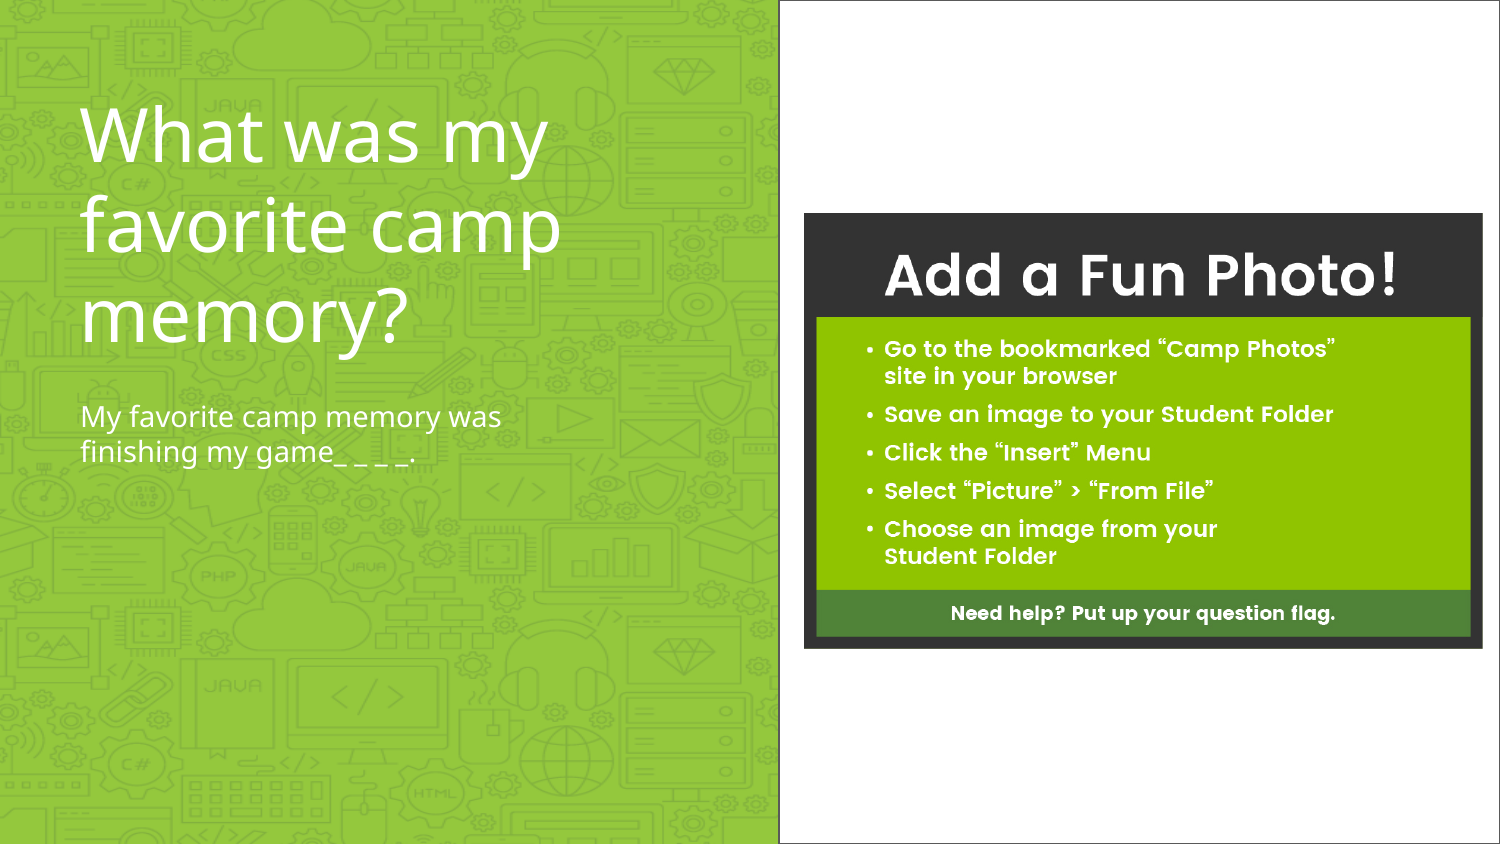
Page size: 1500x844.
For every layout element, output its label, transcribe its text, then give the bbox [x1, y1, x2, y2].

text_box My favorite camp memory was finishing my game_ _ _ _. [65, 383, 574, 786]
picture [804, 213, 1483, 649]
text_box [778, 0, 1500, 844]
text_box What was my favorite camp memory? [64, 72, 755, 350]
picture [0, 0, 778, 844]
